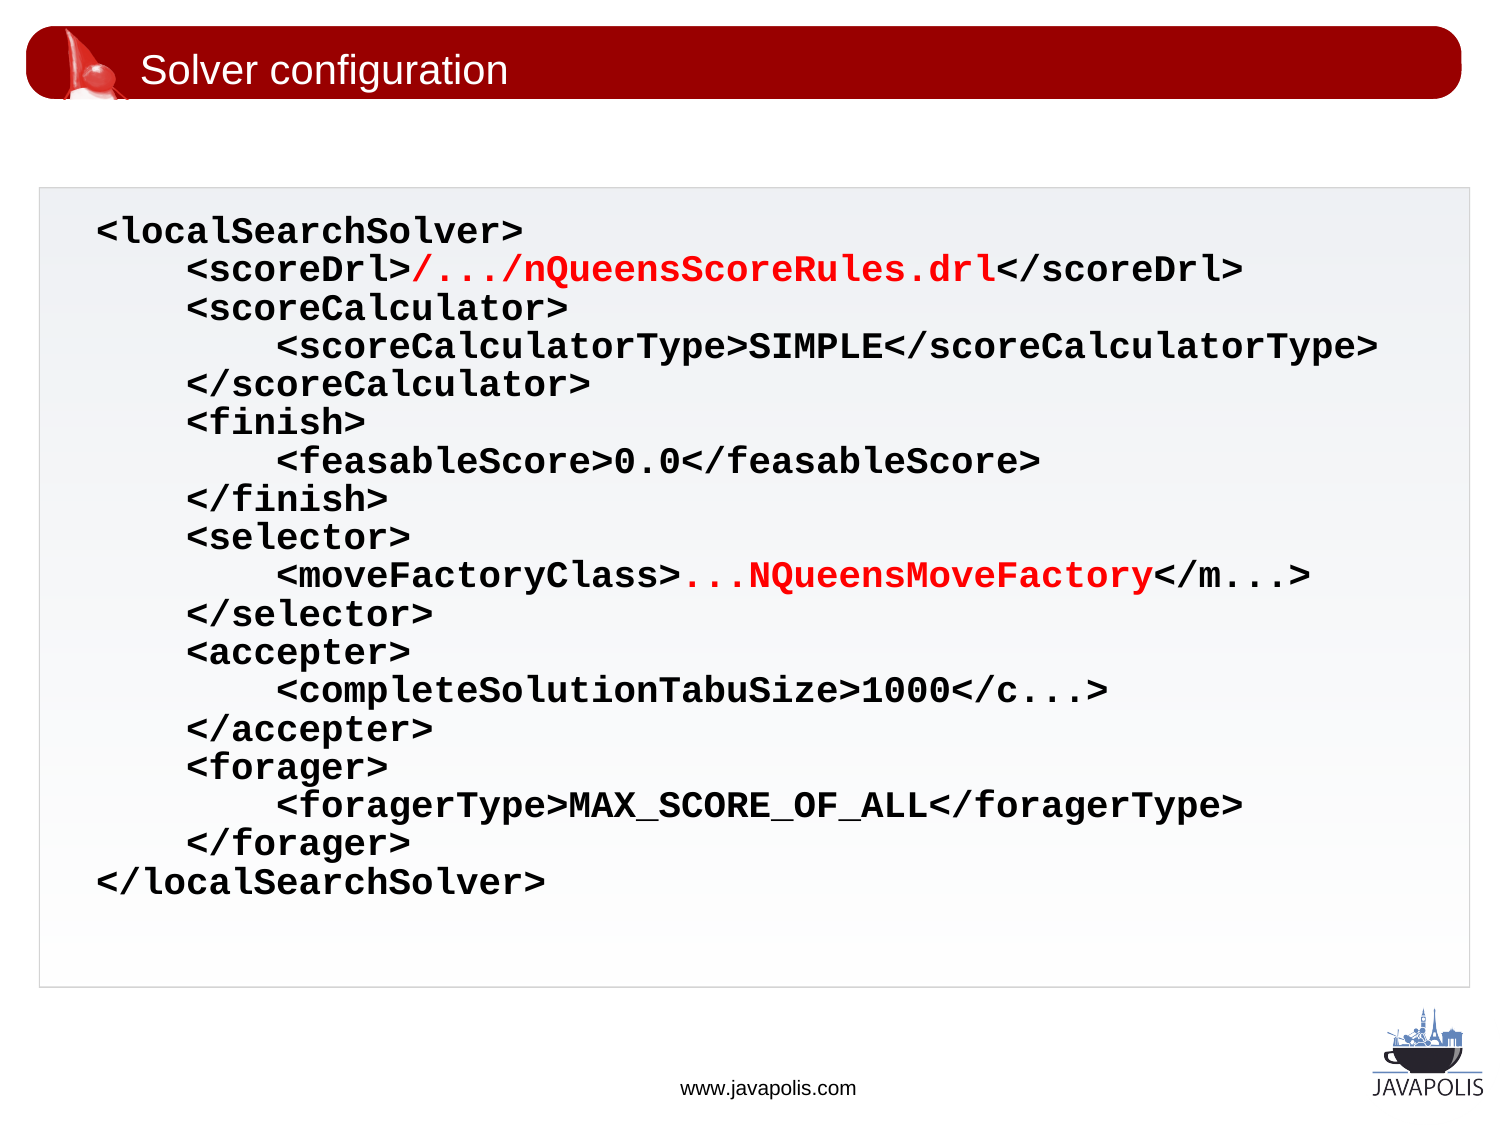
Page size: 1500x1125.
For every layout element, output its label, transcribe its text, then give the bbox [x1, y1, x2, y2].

picture [1366, 1006, 1500, 1125]
picture [62, 28, 125, 100]
text_box <localSearchSolver> <scoreDrl>/.../nQueensScoreRules.drl</scoreDrl> <scoreCalculator> <scoreCalculatorType>SIMPLE</scoreCalculatorType> </scoreCalculator> <finish> <feasableScore>0.0</feasableScore> </finish> <selector> <moveFactoryClass>...NQueensMoveFactory</m...> </selector> <accepter> <completeSolutionTabuSize>1000</c...> </accepter> <forager> <foragerType>MAX_SCORE_OF_ALL</foragerType> </forager> </localSearchSolver> [88, 206, 1418, 975]
title Solver configuration [125, 0, 1450, 101]
